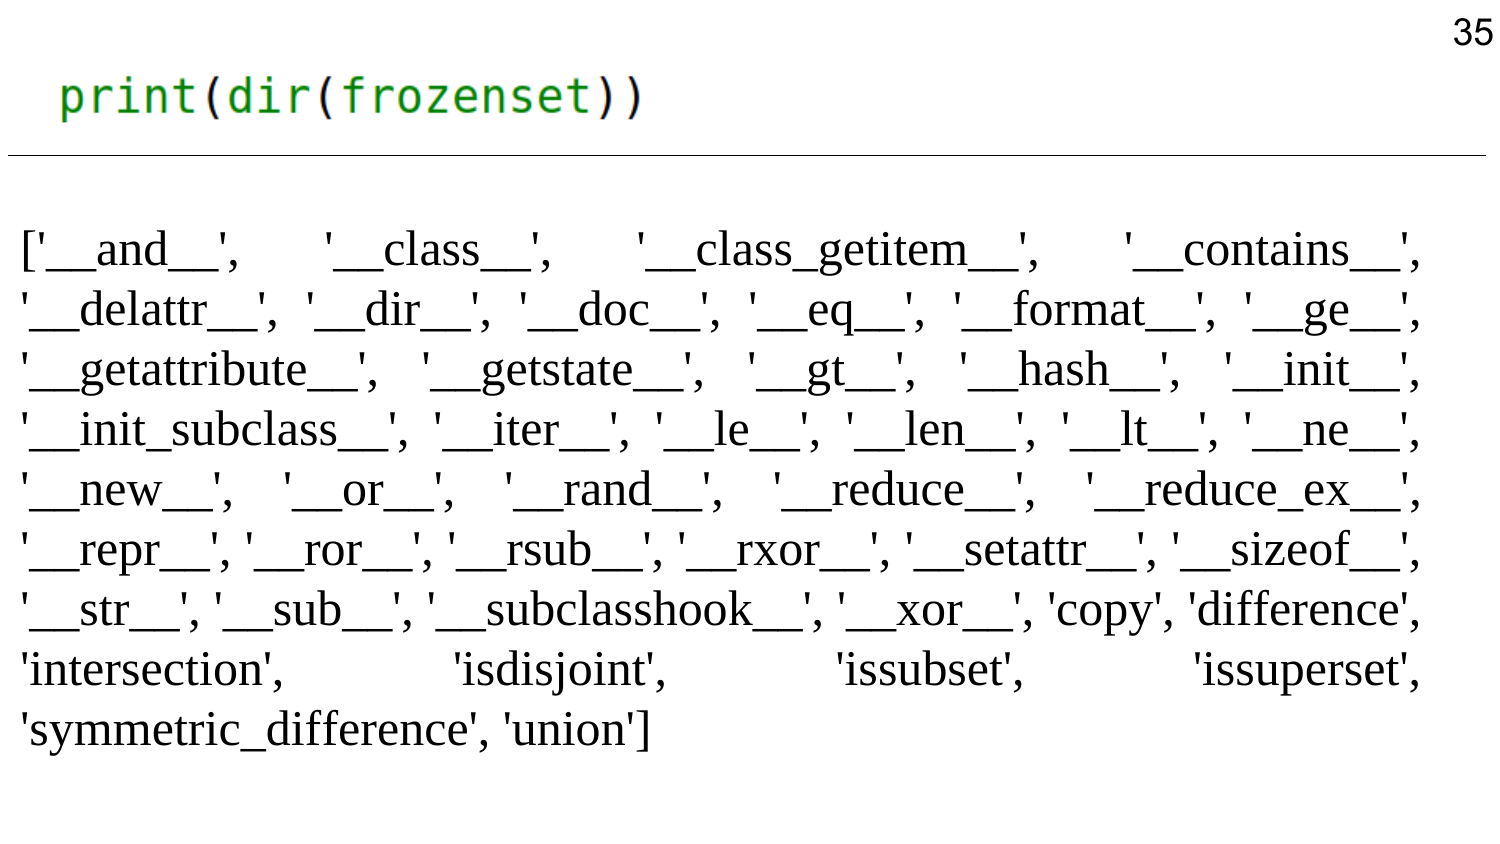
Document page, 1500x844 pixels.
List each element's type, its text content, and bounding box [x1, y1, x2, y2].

text_box ['__and__', '__class__', '__class_getitem__', '__contains__', '__delattr__', '__dir__', '__doc__', '__eq__', '__format__', '__ge__', '__getattribute__', '__getstate__', '__gt__', '__hash__', '__init__', '__init_subclass__', '__iter__', '__le__', '__len__', '__lt__', '__ne__', '__new__', '__or__', '__rand__', '__reduce__', '__reduce_ex__', '__repr__', '__ror__', '__rsub__', '__rxor__', '__setattr__', '__sizeof__', '__str__', '__sub__', '__subclasshook__', '__xor__', 'copy', 'difference', 'intersection', 'isdisjoint', 'issubset', 'issuperset', 'symmetric_difference', 'union'] [20, 208, 1437, 782]
picture [47, 67, 655, 129]
